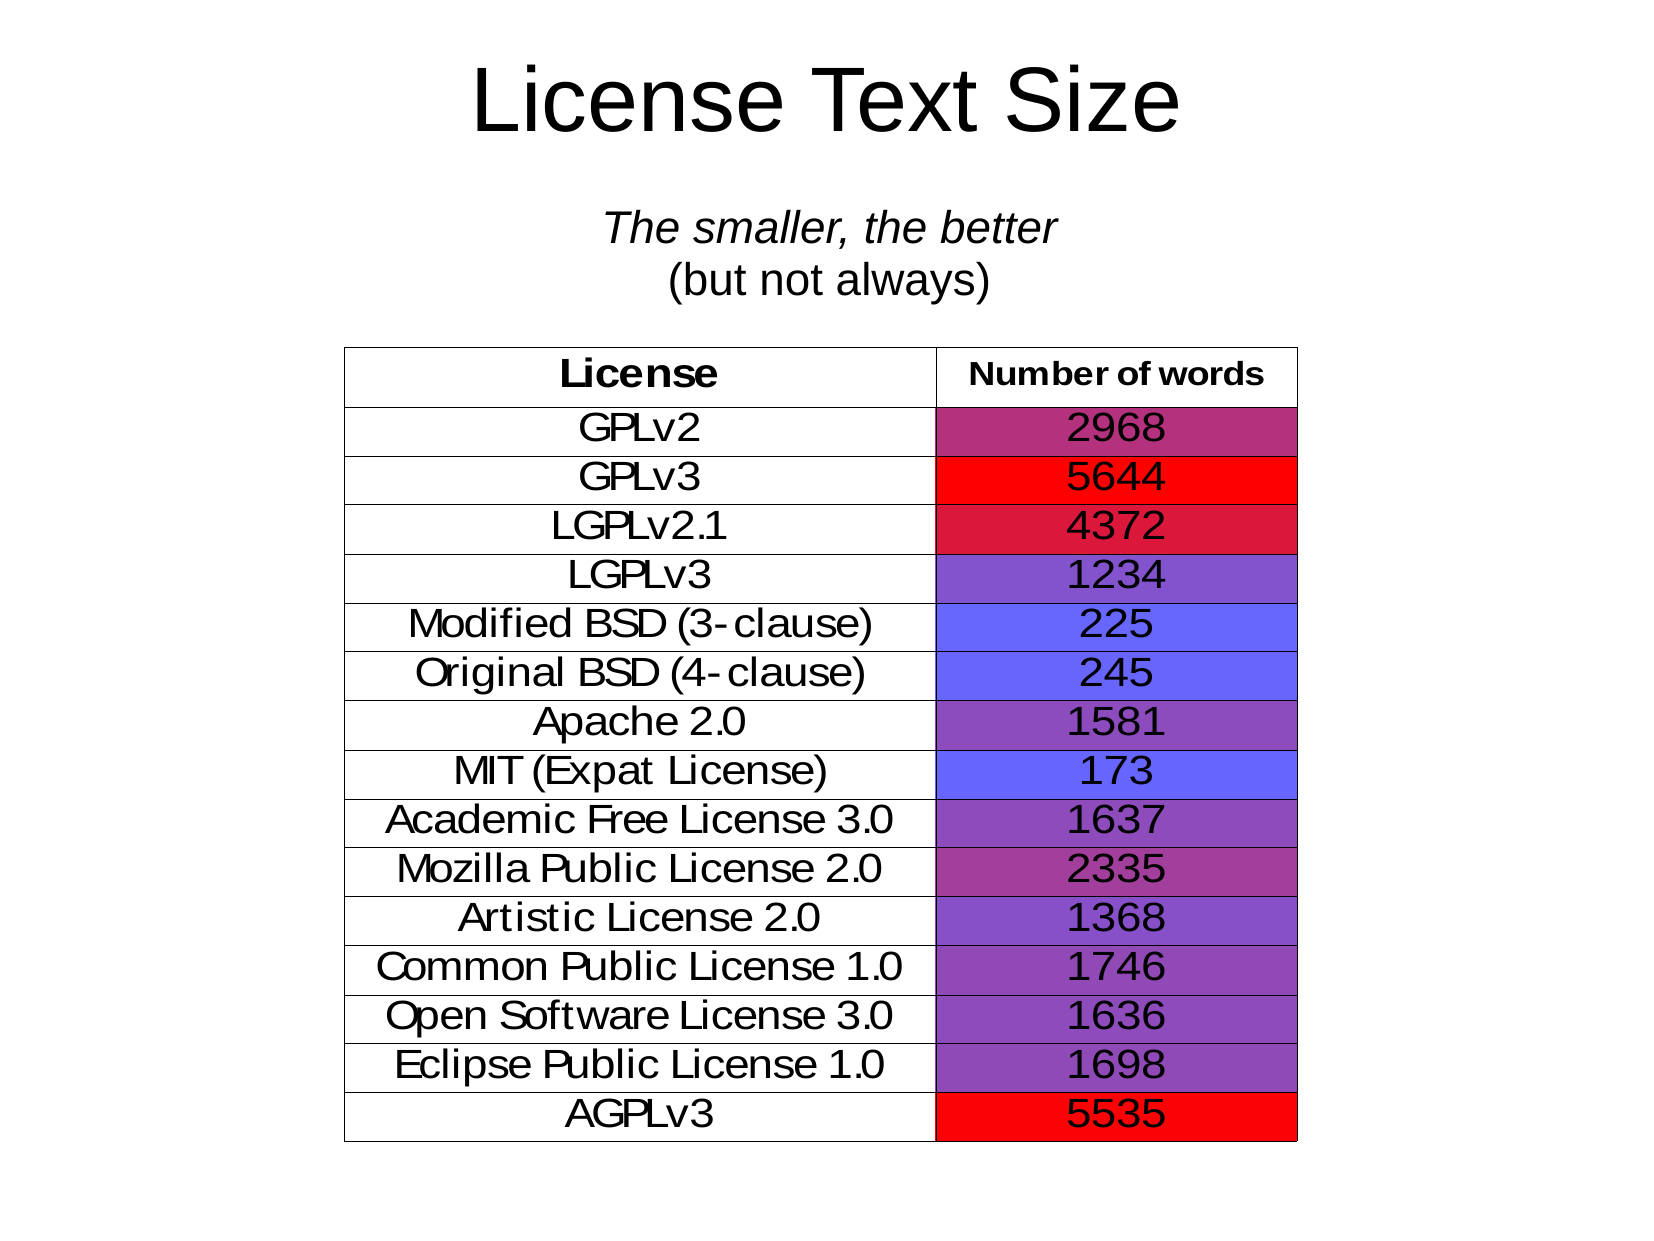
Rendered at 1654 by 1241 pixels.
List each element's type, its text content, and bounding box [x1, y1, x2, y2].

title License Text Size [82, 49, 1571, 151]
chart [343, 347, 1654, 1144]
text_box The smaller, the better (but not always) [586, 195, 1056, 295]
